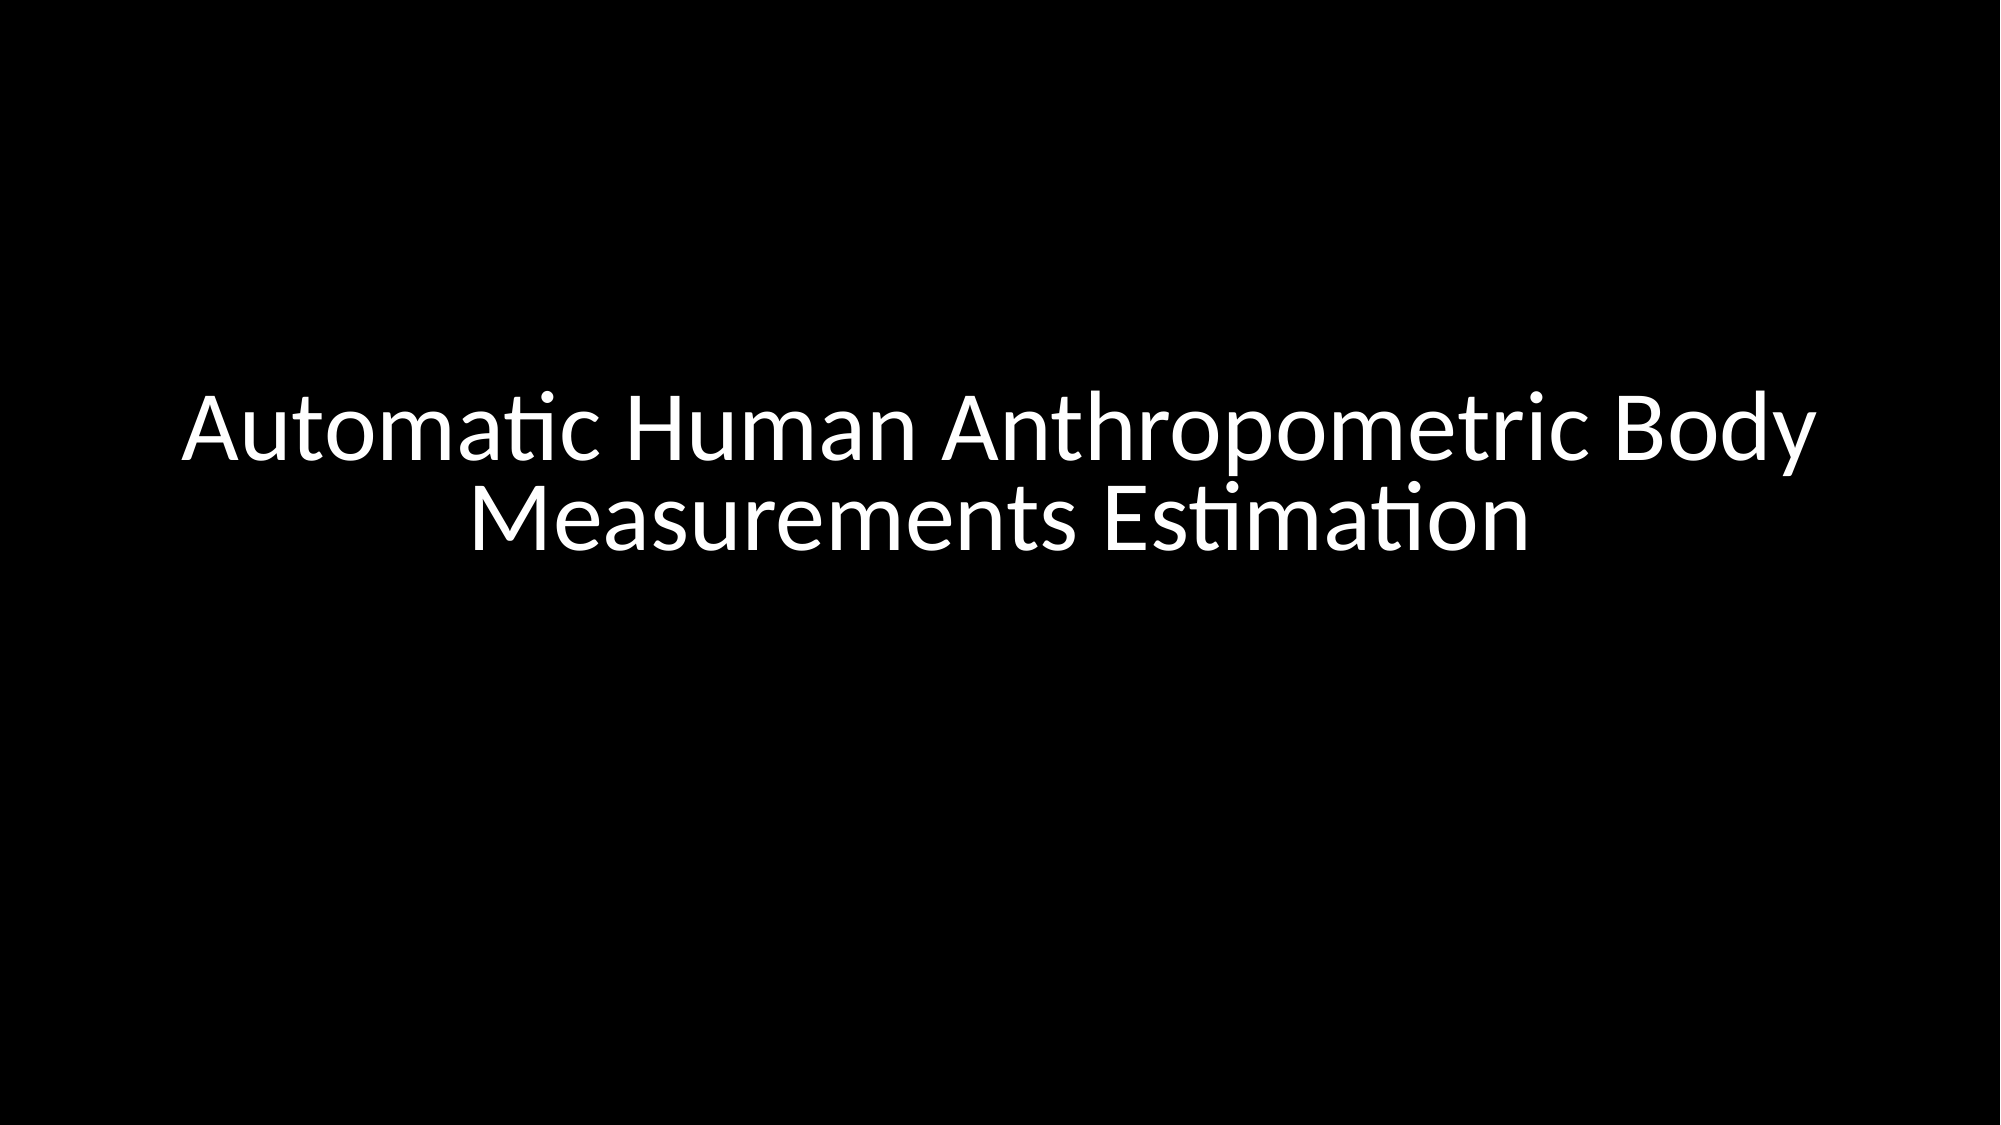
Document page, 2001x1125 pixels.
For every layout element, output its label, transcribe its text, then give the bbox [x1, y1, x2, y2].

title Automatic Human Anthropometric Body Measurements Estimation [150, 184, 1851, 576]
